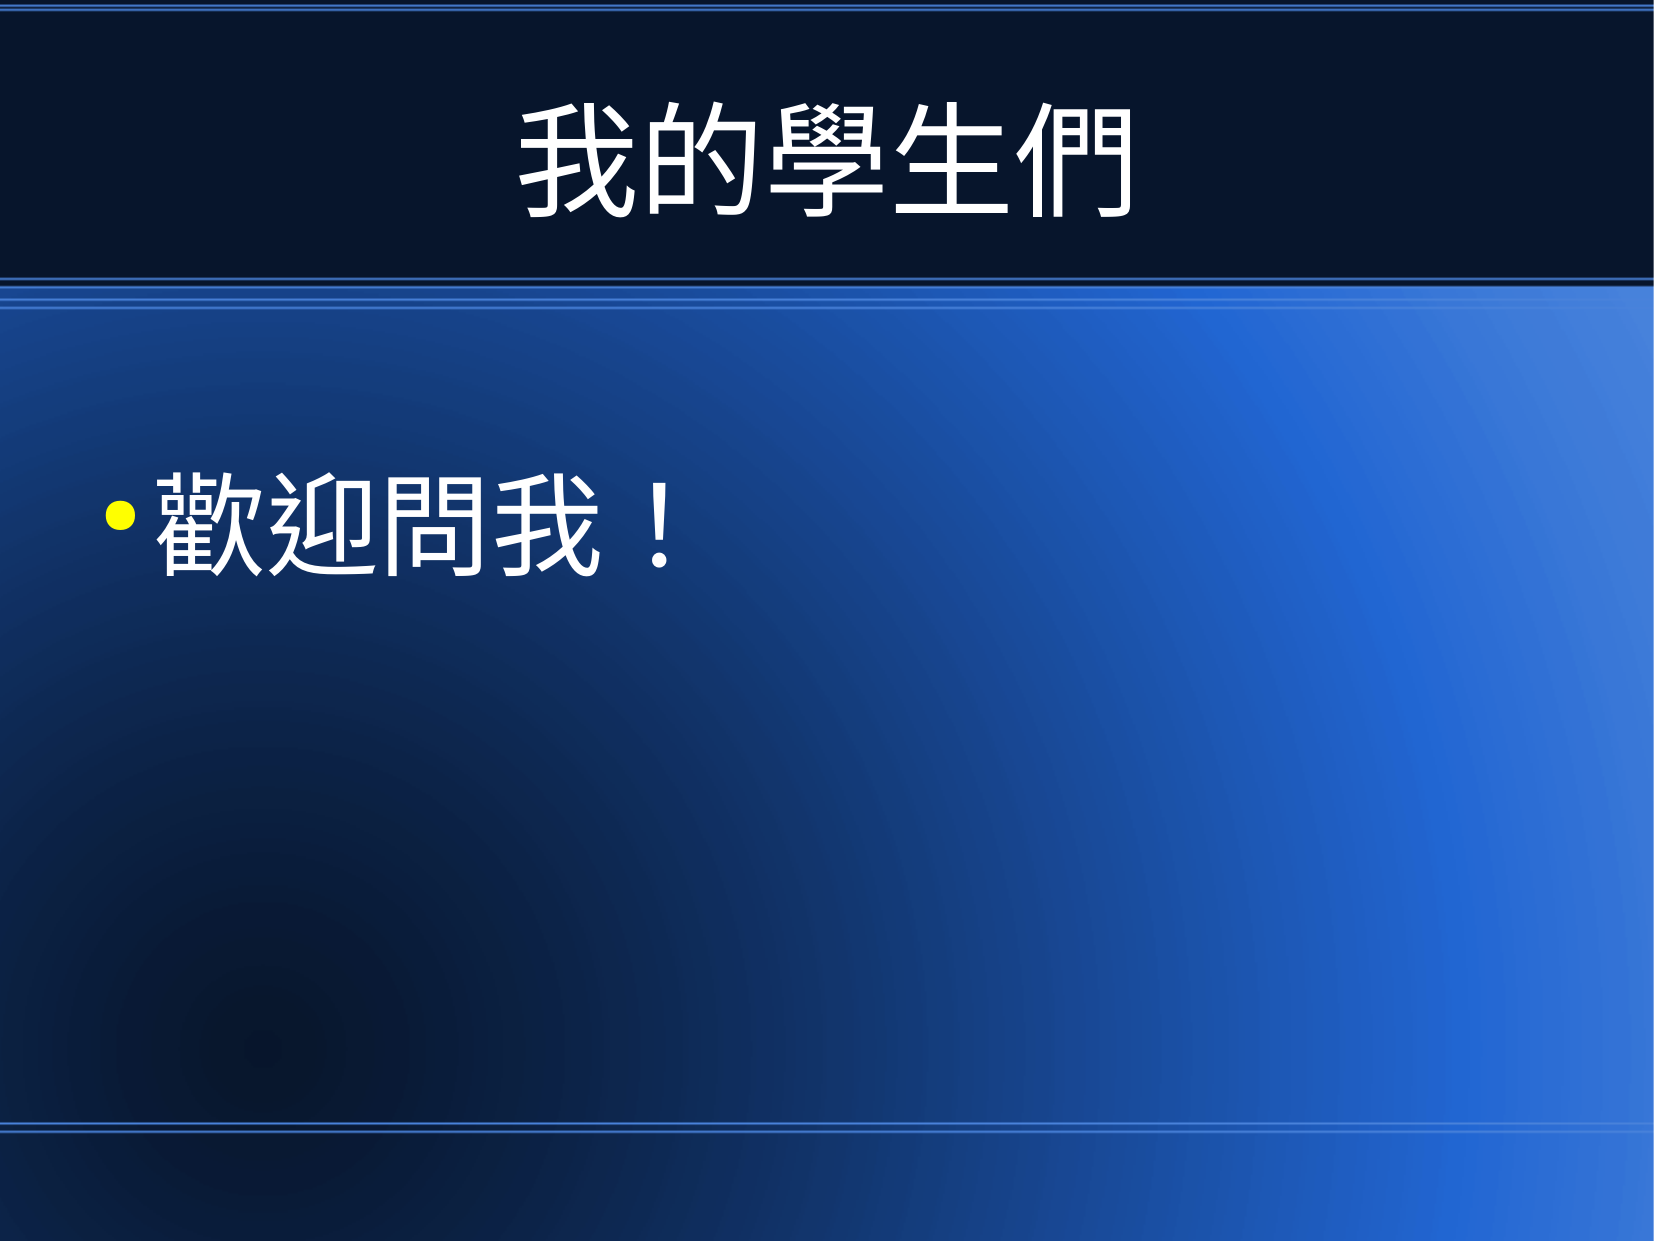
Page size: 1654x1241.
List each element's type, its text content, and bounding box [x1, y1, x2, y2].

list 歡迎問我！ [82, 355, 1571, 1241]
title 我的學生們 [82, 49, 1571, 257]
picture [0, 0, 1654, 1241]
